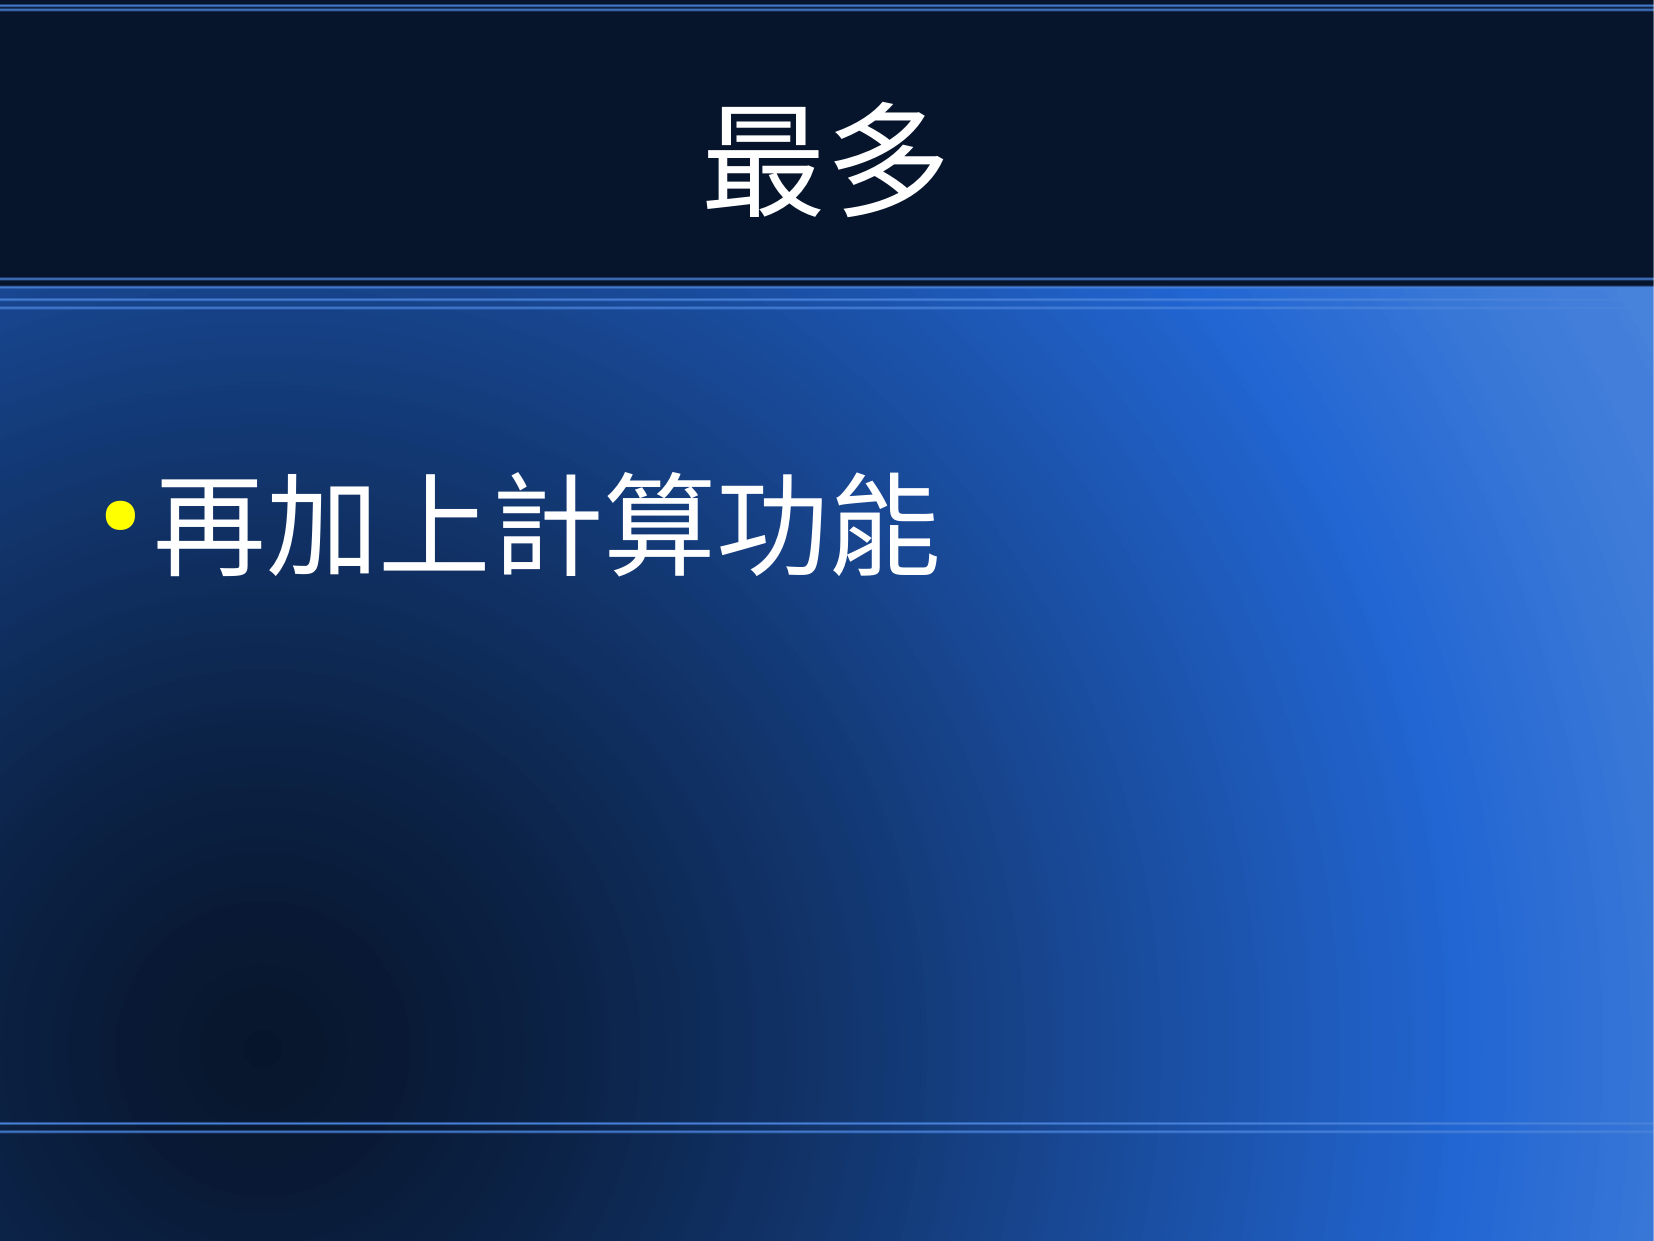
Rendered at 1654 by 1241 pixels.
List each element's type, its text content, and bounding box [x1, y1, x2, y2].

list 再加上計算功能 [82, 355, 1571, 1241]
picture [0, 0, 1654, 1241]
title 最多 [82, 49, 1571, 257]
